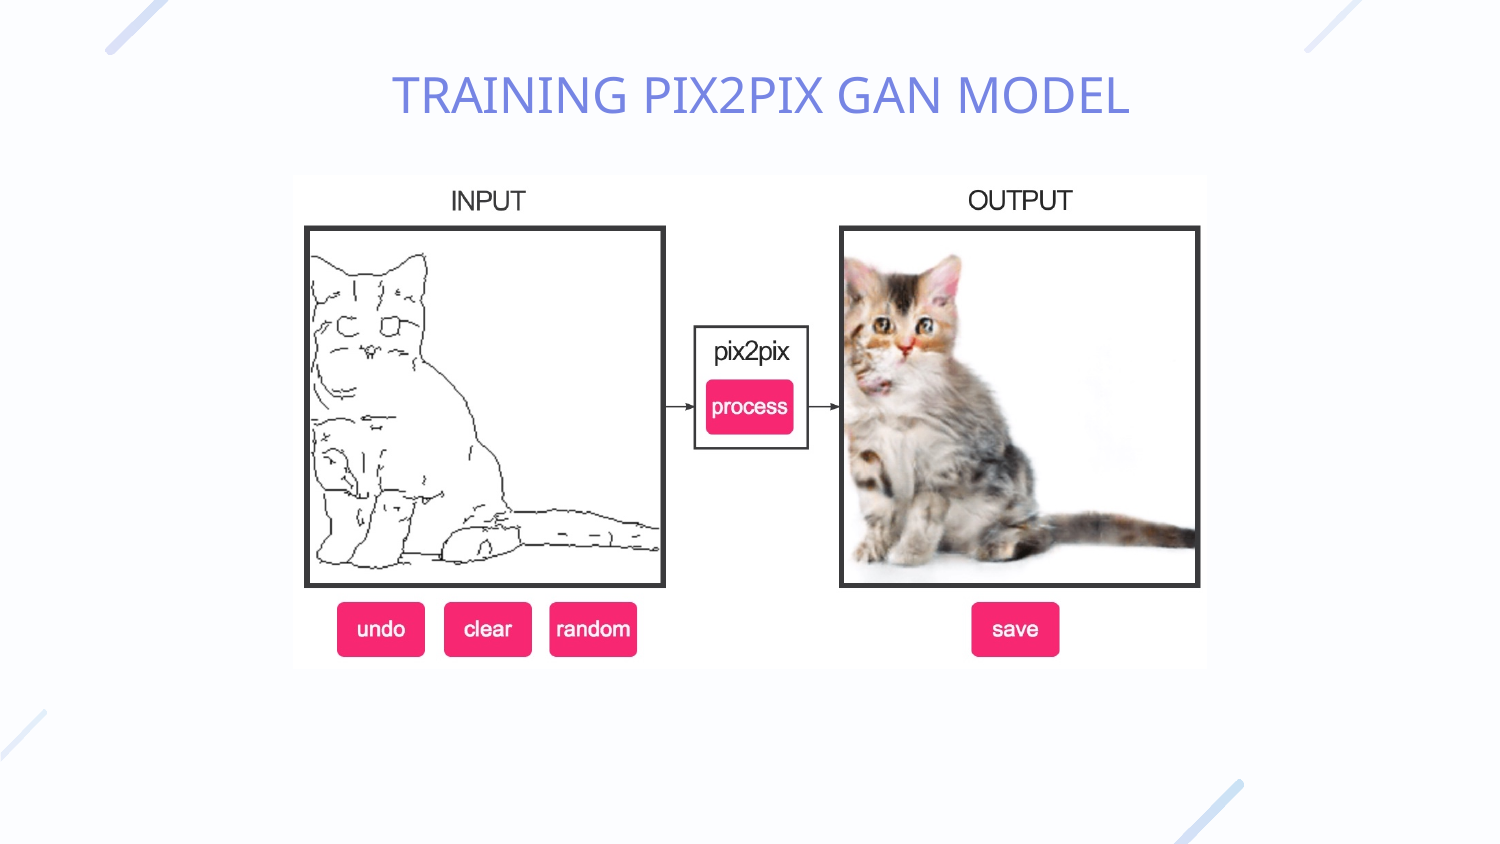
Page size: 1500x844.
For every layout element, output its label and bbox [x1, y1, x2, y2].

picture [293, 175, 1207, 669]
